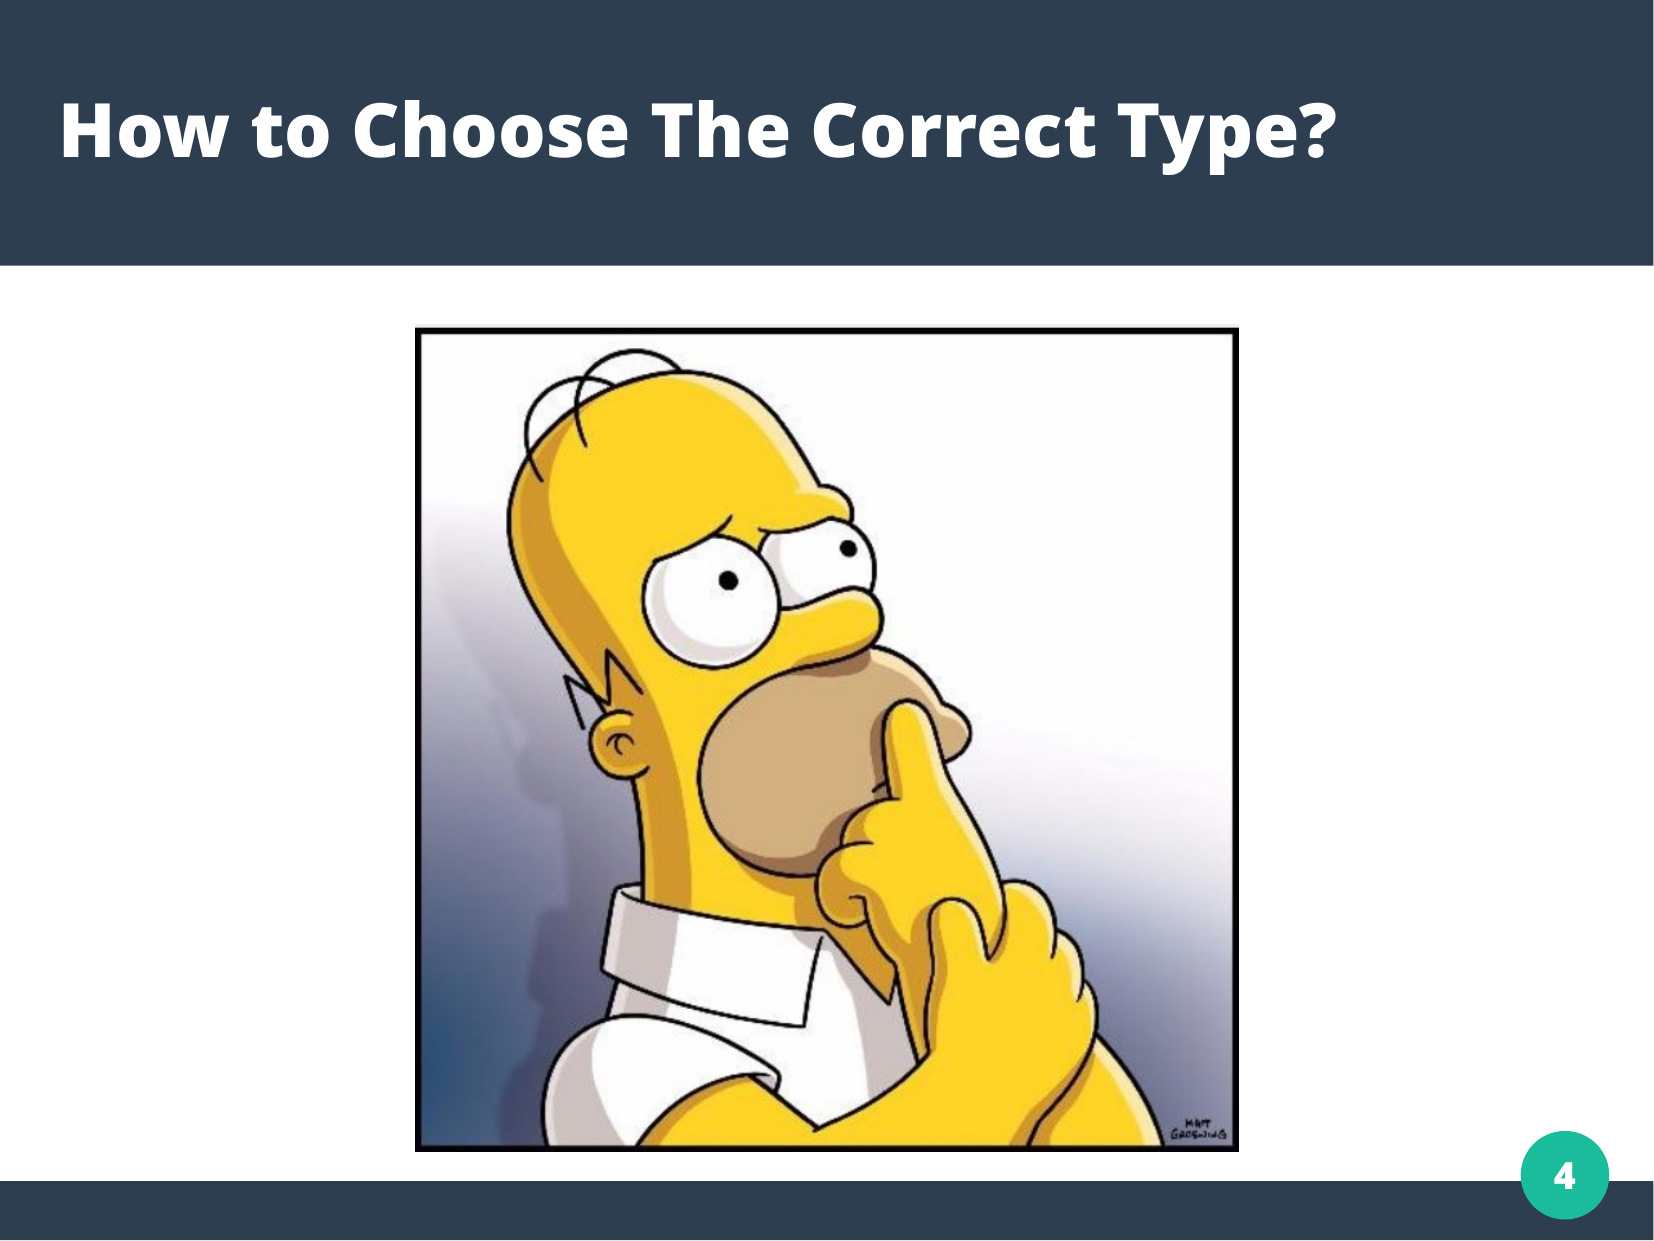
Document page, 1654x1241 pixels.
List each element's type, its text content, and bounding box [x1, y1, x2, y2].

picture [415, 324, 1239, 1152]
title How to Choose The Correct Type? [59, 49, 1595, 207]
